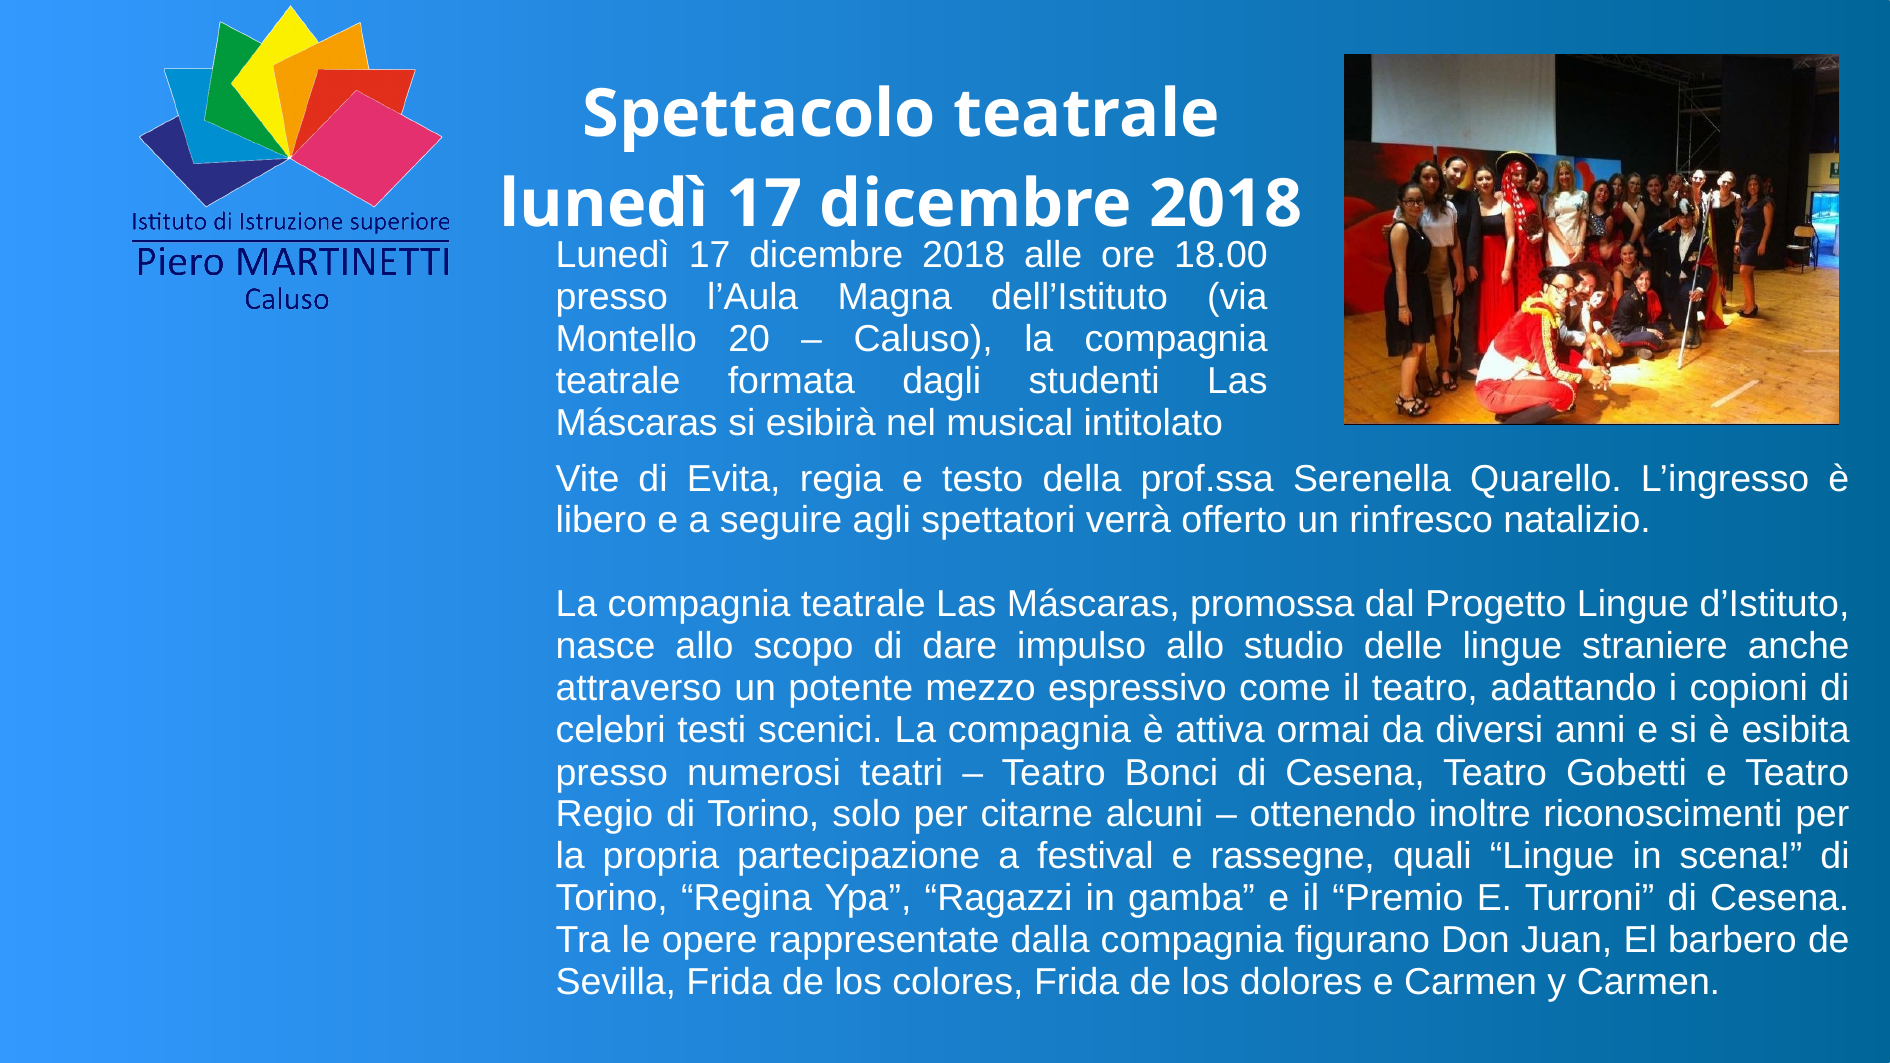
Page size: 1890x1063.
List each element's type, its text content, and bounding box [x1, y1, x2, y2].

picture [0, 0, 591, 332]
picture [1344, 54, 1838, 425]
text_box Spettacolo teatrale lunedì 17 dicembre 2018 [473, 57, 1330, 227]
text_box Lunedì 17 dicembre 2018 alle ore 18.00 presso l’Aula Magna dell’Istituto (via Montello 20 – Caluso), la compagnia teatrale formata dagli studenti Las Máscaras si esibirà nel musical intitolato [540, 226, 1283, 452]
text_box Vite di Evita, regia e testo della prof.ssa Serenella Quarello. L’ingresso è libero e a seguire agli spettatori verrà offerto un rinfresco natalizio. La compagnia teatrale Las Máscaras, promossa dal Progetto Lingue d’Istituto, nasce allo scopo di dare impulso allo studio delle lingue straniere anche attraverso un potente mezzo espressivo come il teatro, adattando i copioni di celebri testi scenici. La compagnia è attiva ormai da diversi anni e si è esibita presso numerosi teatri – Teatro Bonci di Cesena, Teatro Gobetti e Teatro Regio di Torino, solo per citarne alcuni – ottenendo inoltre riconoscimenti per la propria partecipazione a festival e rassegne, quali “Lingue in scena!” di Torino, “Regina Ypa”, “Ragazzi in gamba” e il “Premio E. Turroni” di Cesena. Tra le opere rappresentate dalla compagnia figurano Don Juan, El barbero de Sevilla, Frida de los colores, Frida de los dolores e Carmen y Carmen. [540, 449, 1865, 1041]
